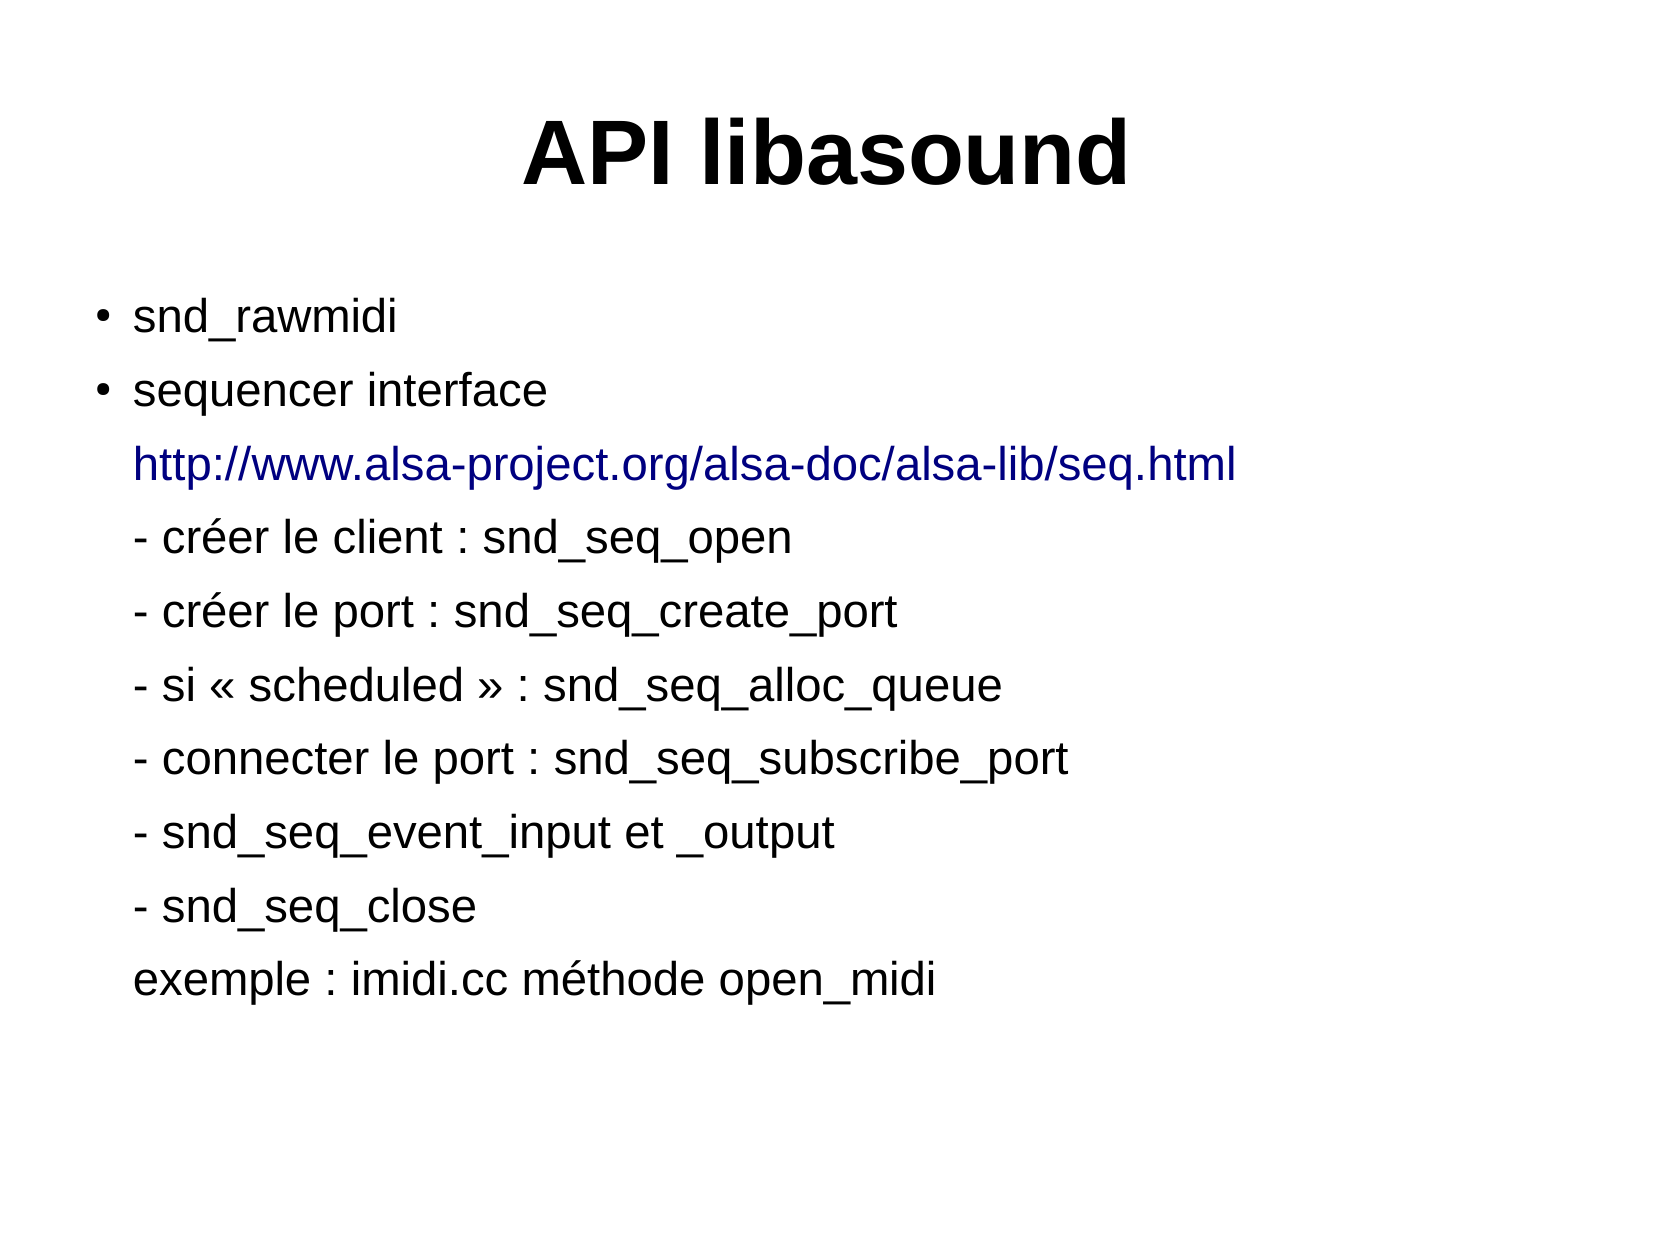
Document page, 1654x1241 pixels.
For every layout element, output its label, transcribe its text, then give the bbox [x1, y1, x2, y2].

title API libasound [82, 49, 1571, 257]
list snd_rawmidi sequencer interface http://www.alsa-project.org/alsa-doc/alsa-lib/seq.html - créer le client : snd_seq_open - créer le port : snd_seq_create_port - si « scheduled » : snd_seq_alloc_queue - connecter le port : snd_seq_subscribe_port - snd_seq_event_input et _output - snd_seq_close exemple : imidi.cc méthode open_midi [82, 290, 1571, 1010]
